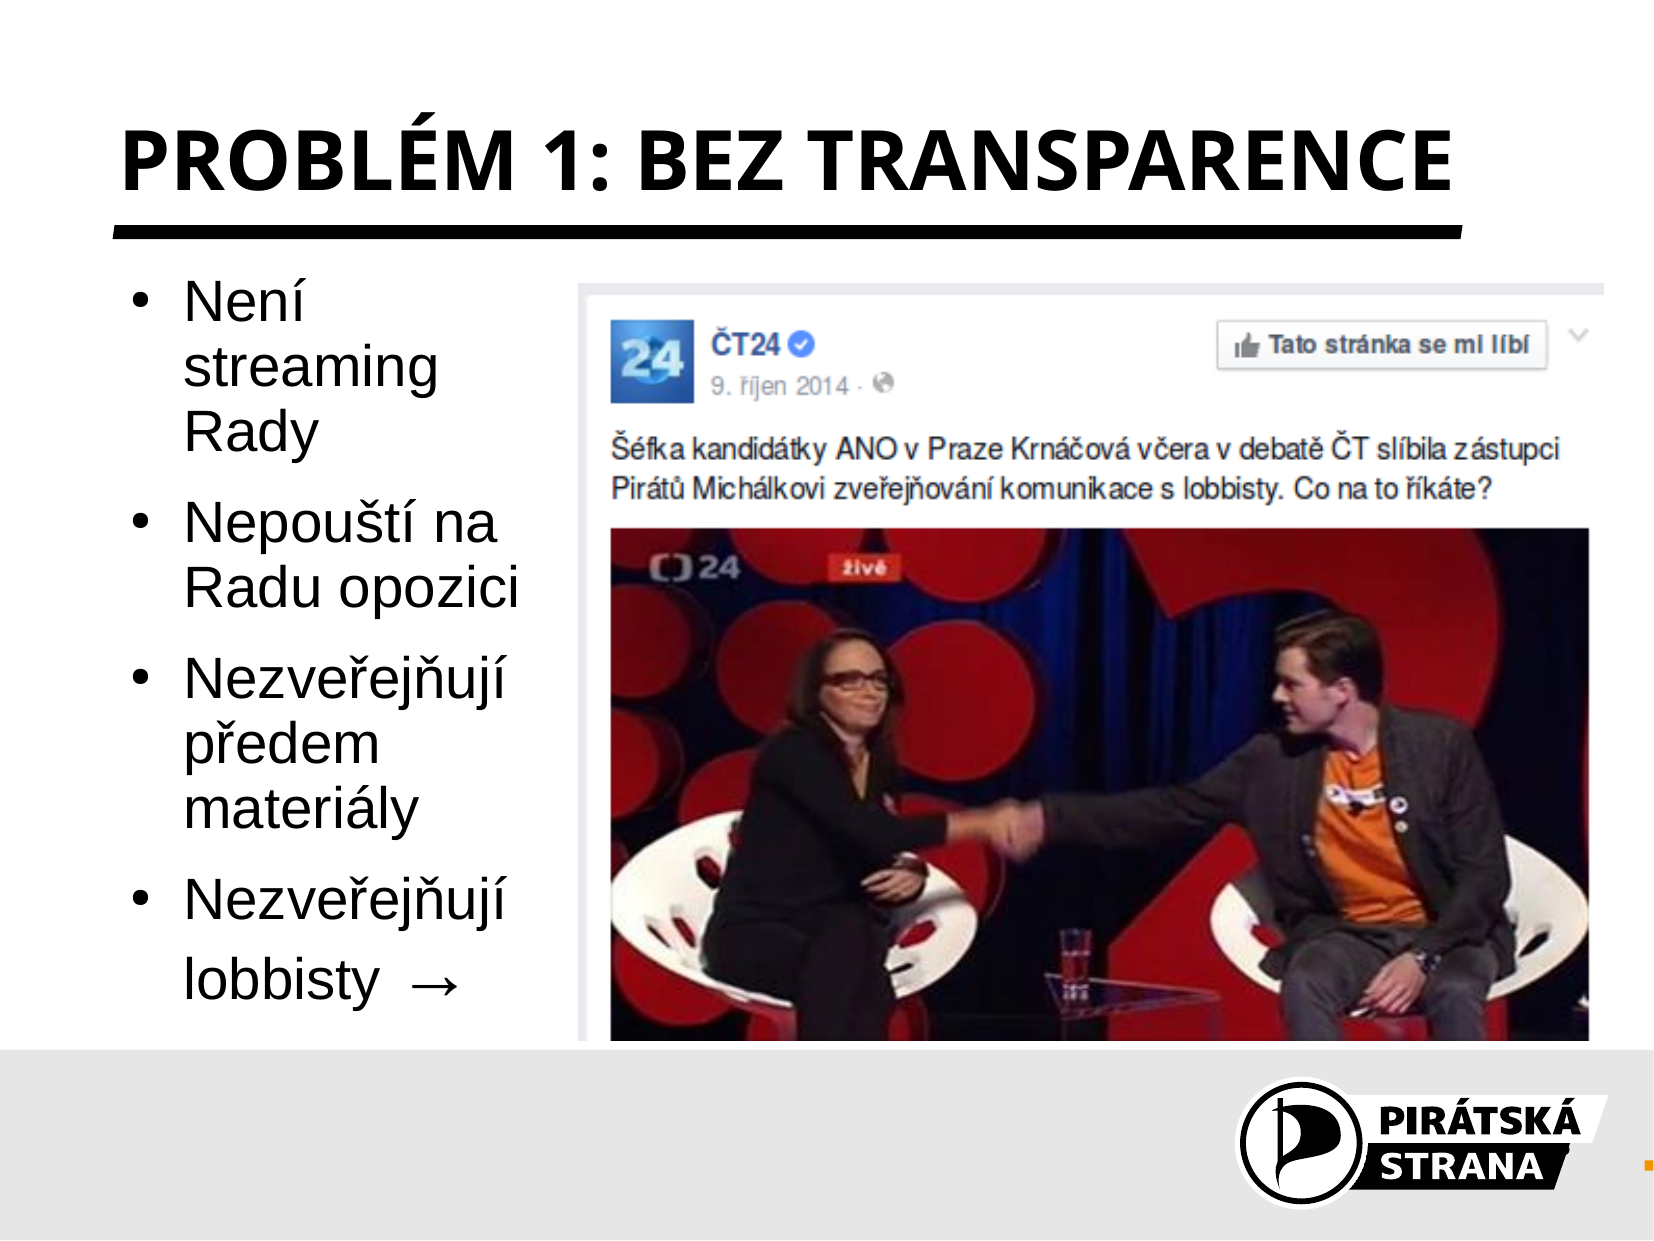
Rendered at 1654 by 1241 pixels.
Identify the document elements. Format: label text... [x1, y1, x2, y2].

list Není streaming Rady Nepouští na Radu opozici Nezveřejňují předem materiály Nezveřejňují lobbisty → [112, 268, 556, 1018]
picture [578, 283, 1604, 1041]
title PROBLÉM 1: BEZ TRANSPARENCE [118, 8, 1576, 216]
